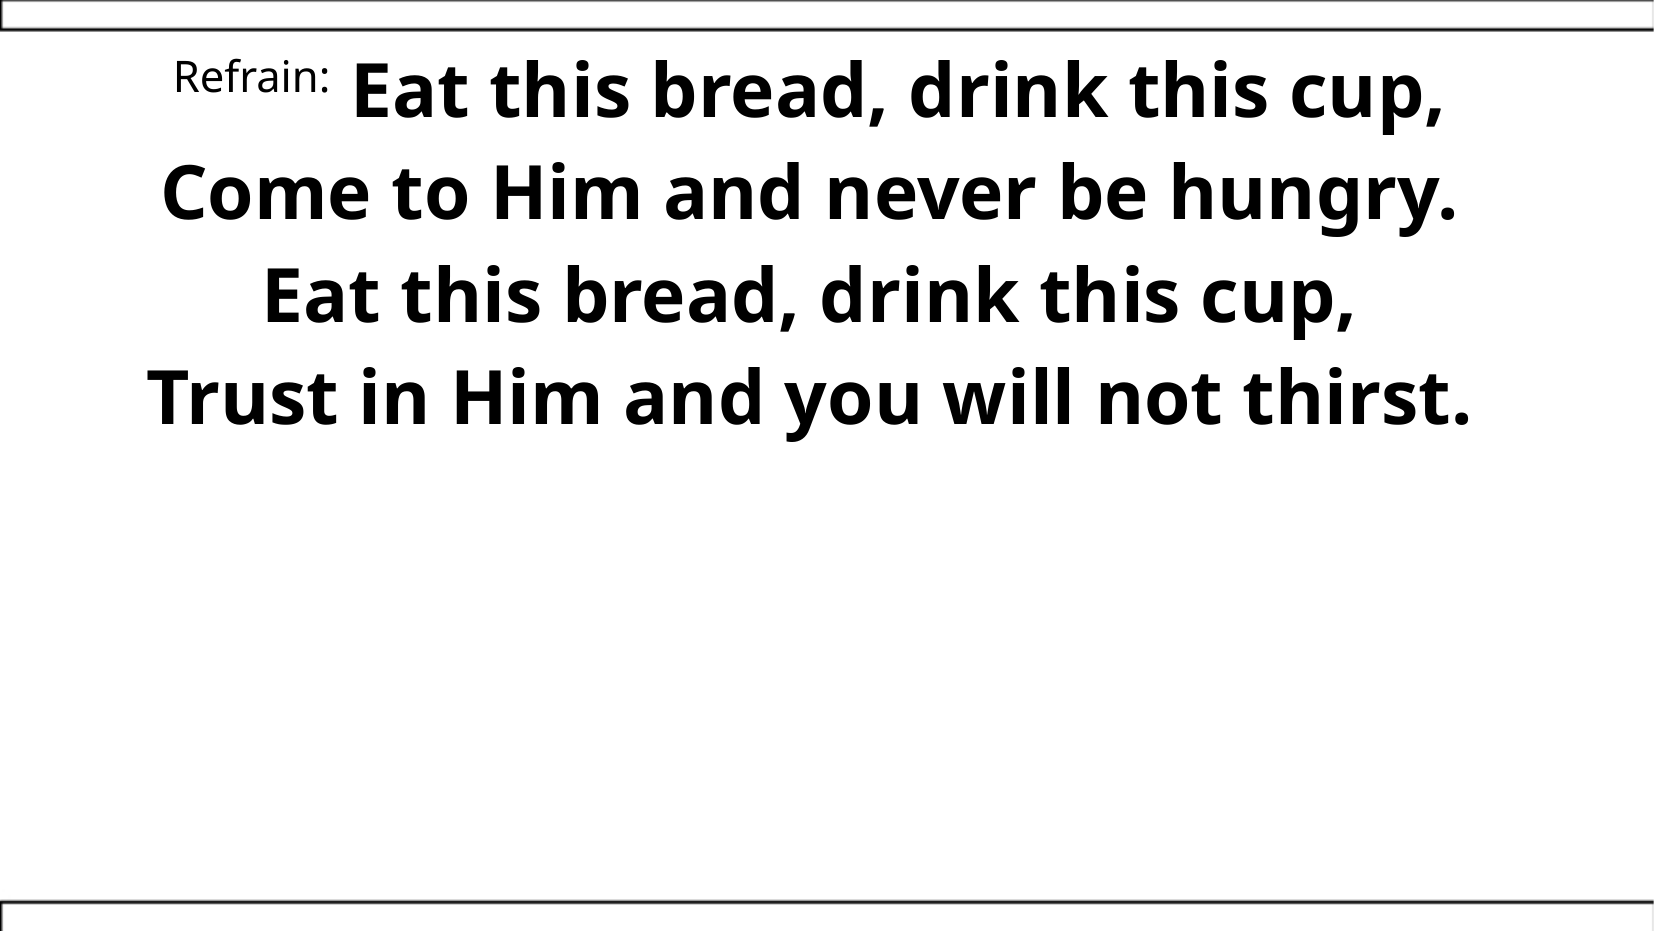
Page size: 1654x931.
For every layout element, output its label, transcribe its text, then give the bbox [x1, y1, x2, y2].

picture [0, 0, 1654, 931]
text_box Refrain: Eat this bread, drink this cup, Come to Him and never be hungry. Eat this bread, drink this cup, Trust in Him and you will not thirst. [105, 30, 1516, 445]
